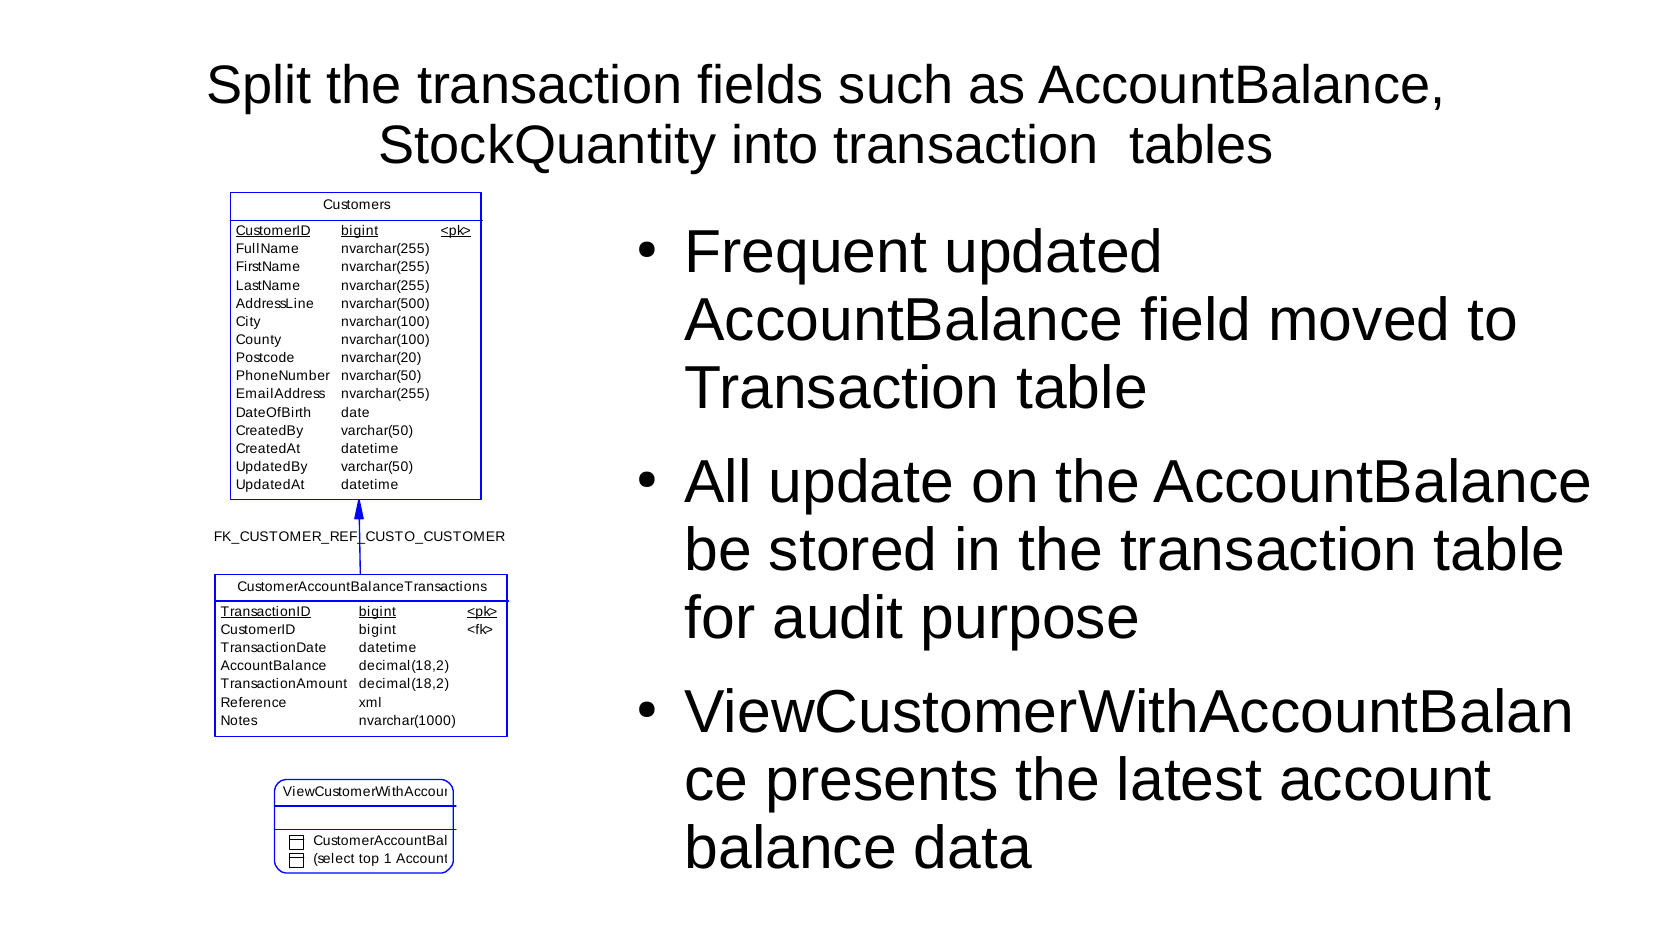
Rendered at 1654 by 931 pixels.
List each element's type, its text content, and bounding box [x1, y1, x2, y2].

title Split the transaction fields such as AccountBalance, StockQuantity into transaction tables [82, 37, 1571, 193]
list Frequent updated AccountBalance field moved to Transaction table All update on the AccountBalance be stored in the transaction table for audit purpose ViewCustomerWithAccountBalance presents the latest account balance data [620, 217, 1595, 886]
picture [206, 192, 591, 931]
